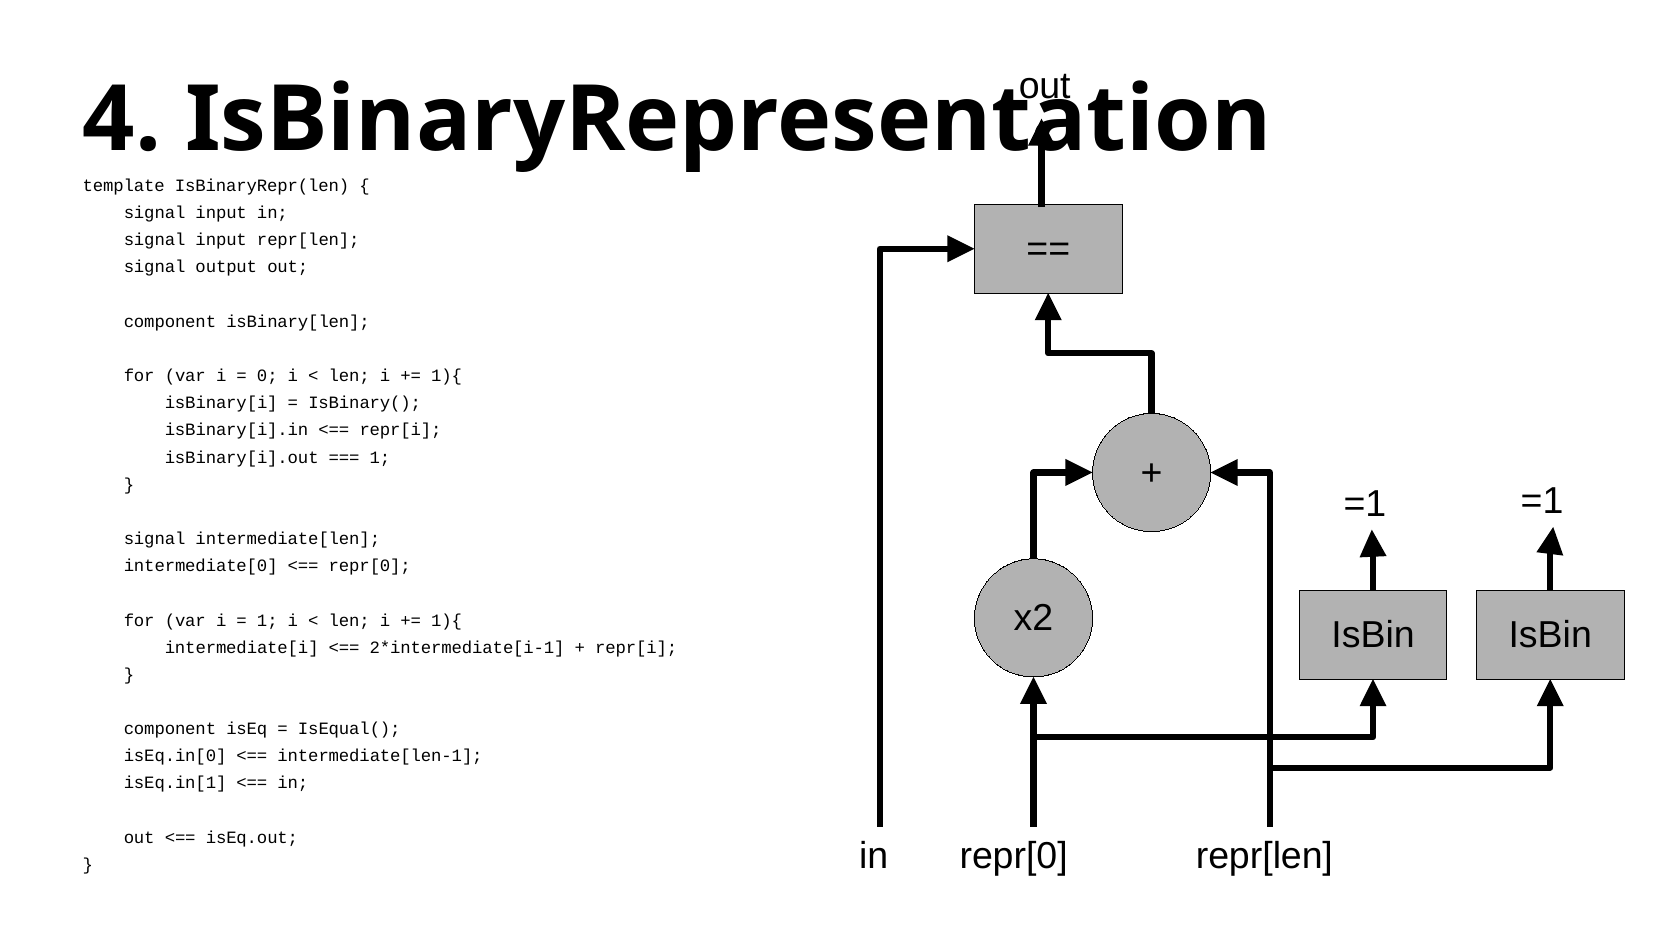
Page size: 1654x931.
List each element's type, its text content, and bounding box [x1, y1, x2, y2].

text_box x2 [974, 558, 1093, 677]
text_box repr[len] [1181, 826, 1359, 884]
text_box == [974, 204, 1123, 294]
text_box + [1092, 413, 1211, 532]
text_box out [1003, 56, 1086, 114]
text_box IsBin [1476, 590, 1625, 680]
list template IsBinaryRepr(len) { signal input in; signal input repr[len]; signal output out; component isBinary[len]; for (var i = 0; i < len; i += 1){ isBinary[i] = IsBinary(); isBinary[i].in <== repr[i]; isBinary[i].out === 1; } signal intermediate[len]; intermediate[0] <== repr[0]; for (var i = 1; i < len; i += 1){ intermediate[i] <== 2*intermediate[i-1] + repr[i]; } component isEq = IsEqual(); isEq.in[0] <== intermediate[len-1]; isEq.in[1] <== in; out <== isEq.out; } [82, 177, 739, 886]
text_box =1 [1328, 474, 1402, 532]
text_box IsBin [1299, 590, 1447, 680]
text_box =1 [1505, 472, 1579, 530]
text_box repr[0] [944, 826, 1123, 884]
title 4. IsBinaryRepresentation [82, 37, 1571, 193]
text_box in [844, 826, 916, 884]
